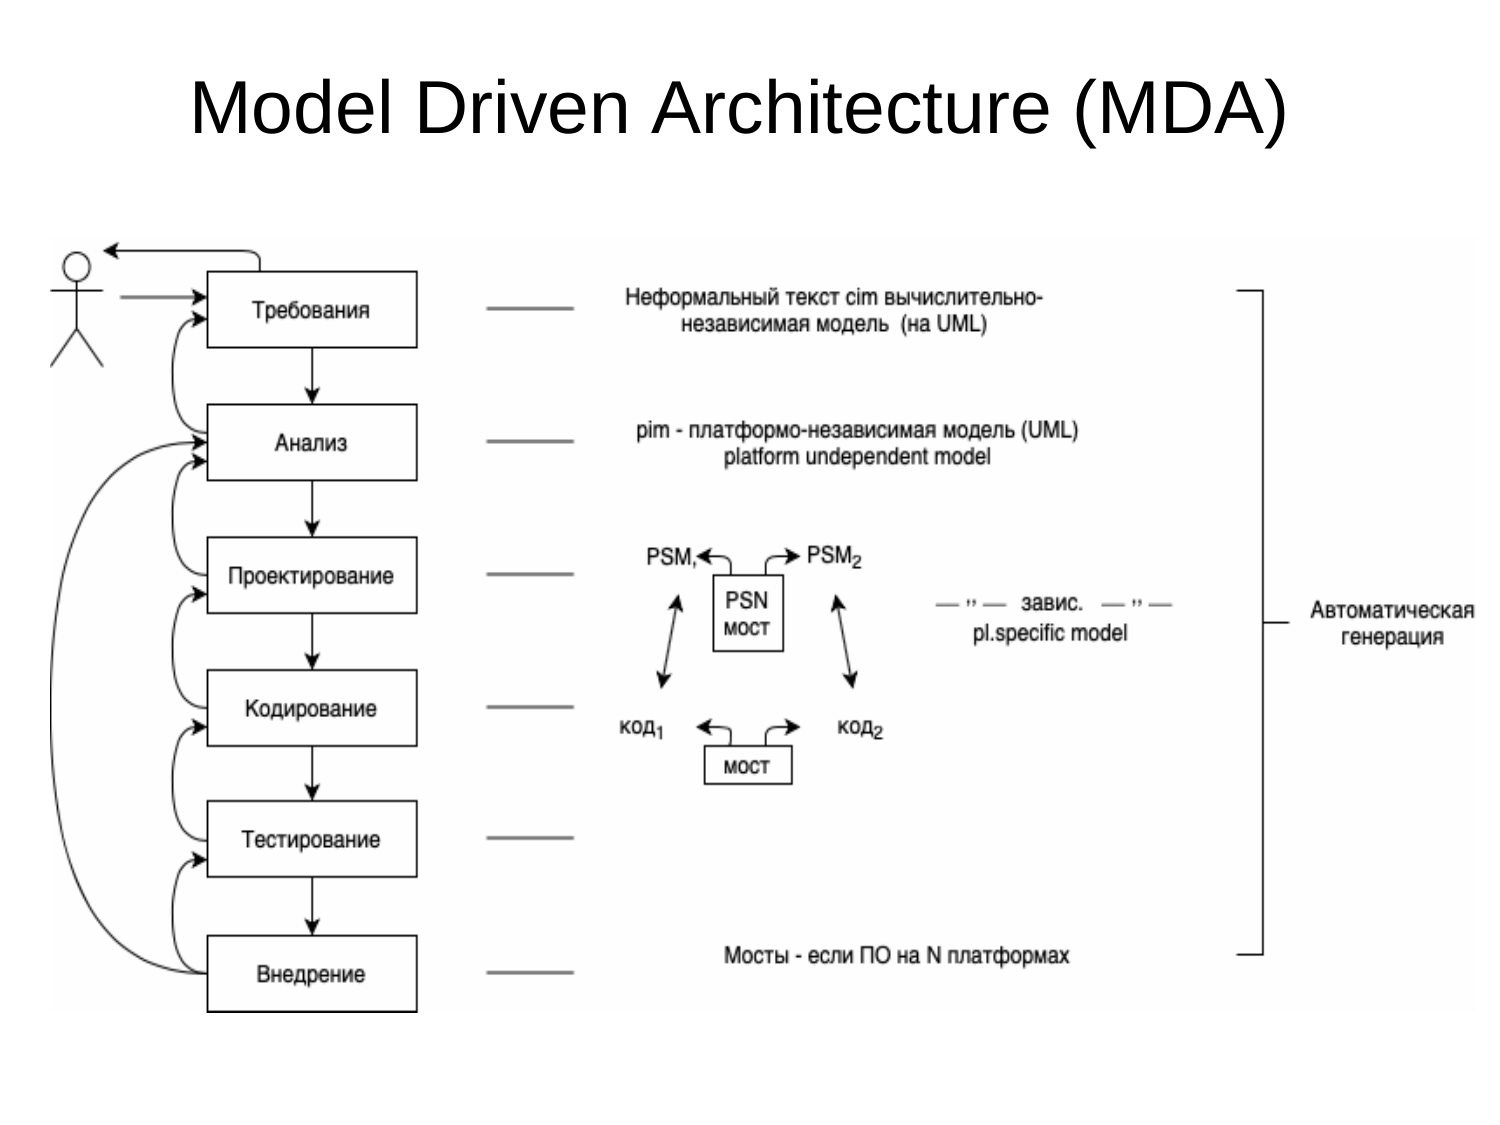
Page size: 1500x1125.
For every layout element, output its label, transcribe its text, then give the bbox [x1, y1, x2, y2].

title Model Driven Architecture (MDA) [75, 45, 1426, 163]
picture [50, 237, 1477, 1013]
